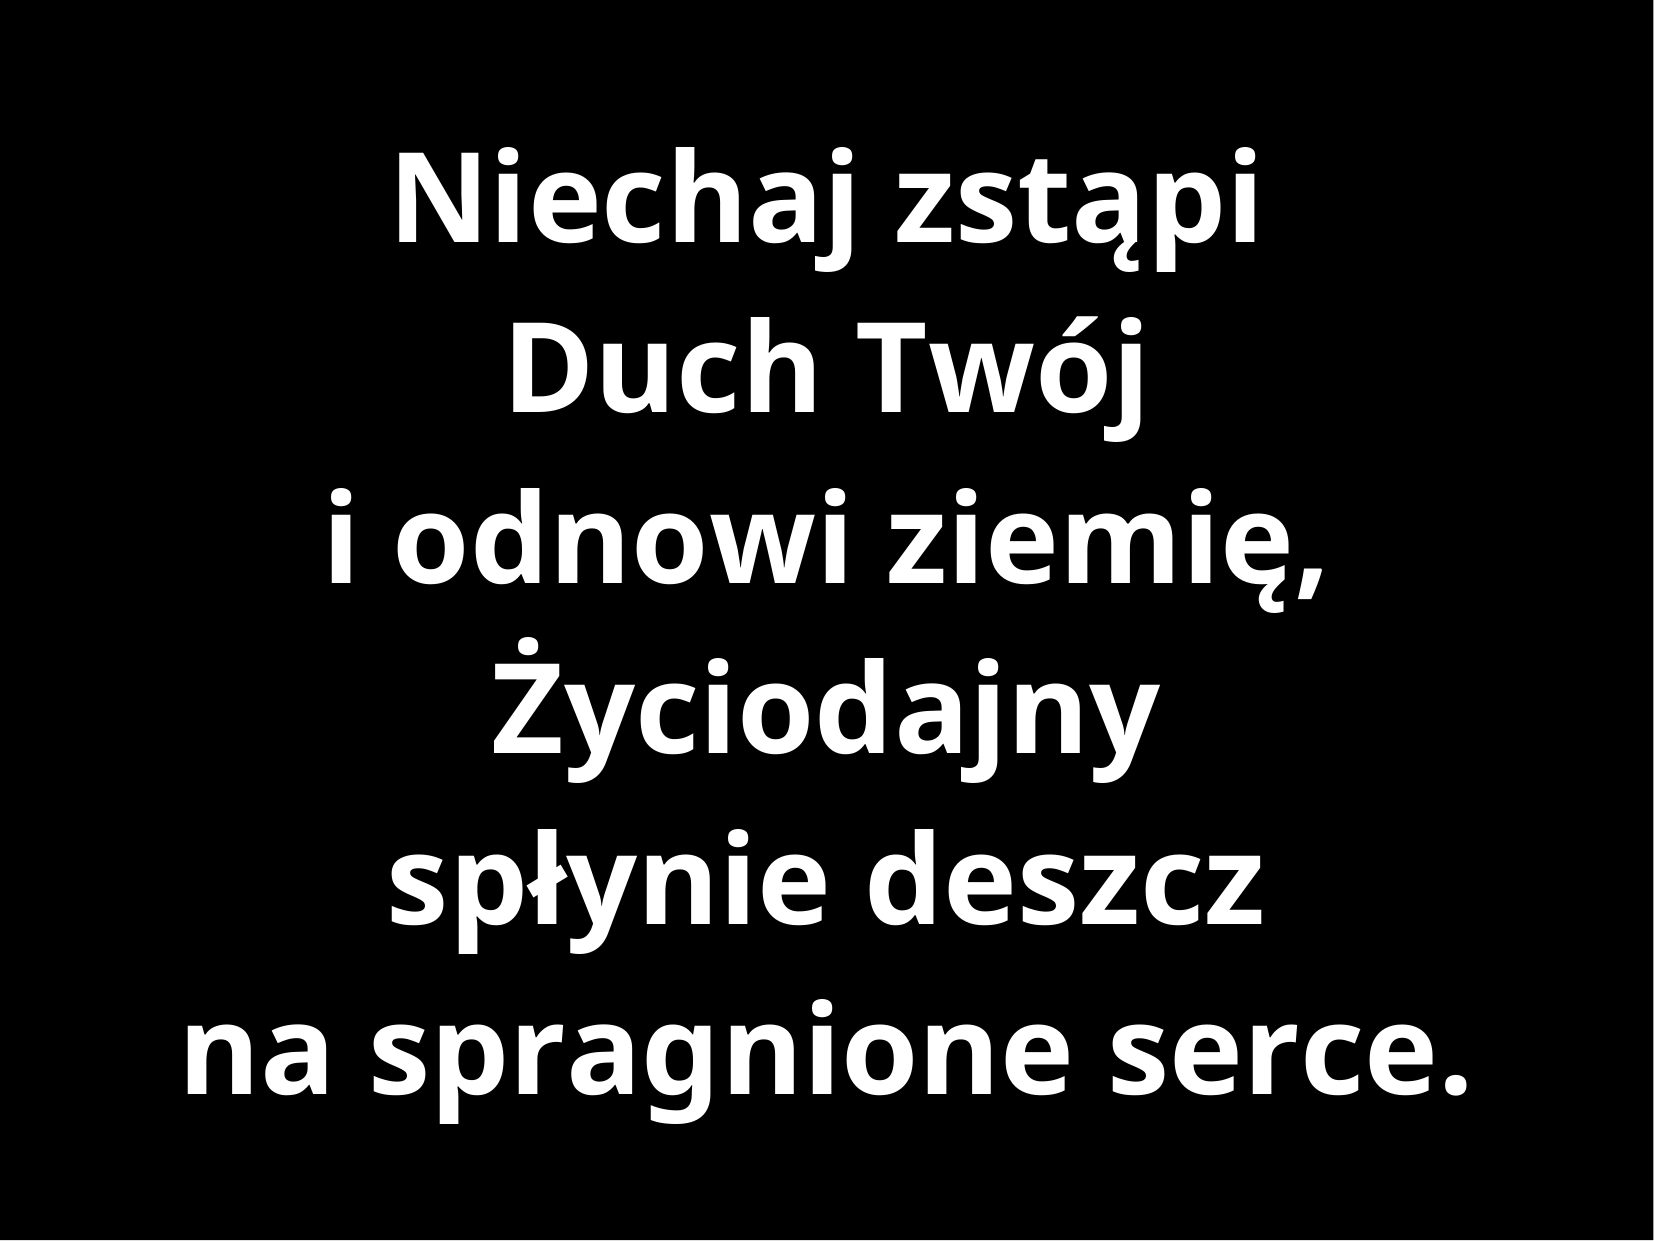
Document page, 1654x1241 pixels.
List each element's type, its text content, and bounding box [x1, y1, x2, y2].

title Niechaj zstąpi Duch Twój i odnowi ziemię, Życiodajny spłynie deszcz na spragnione serce. [0, 0, 1654, 1241]
